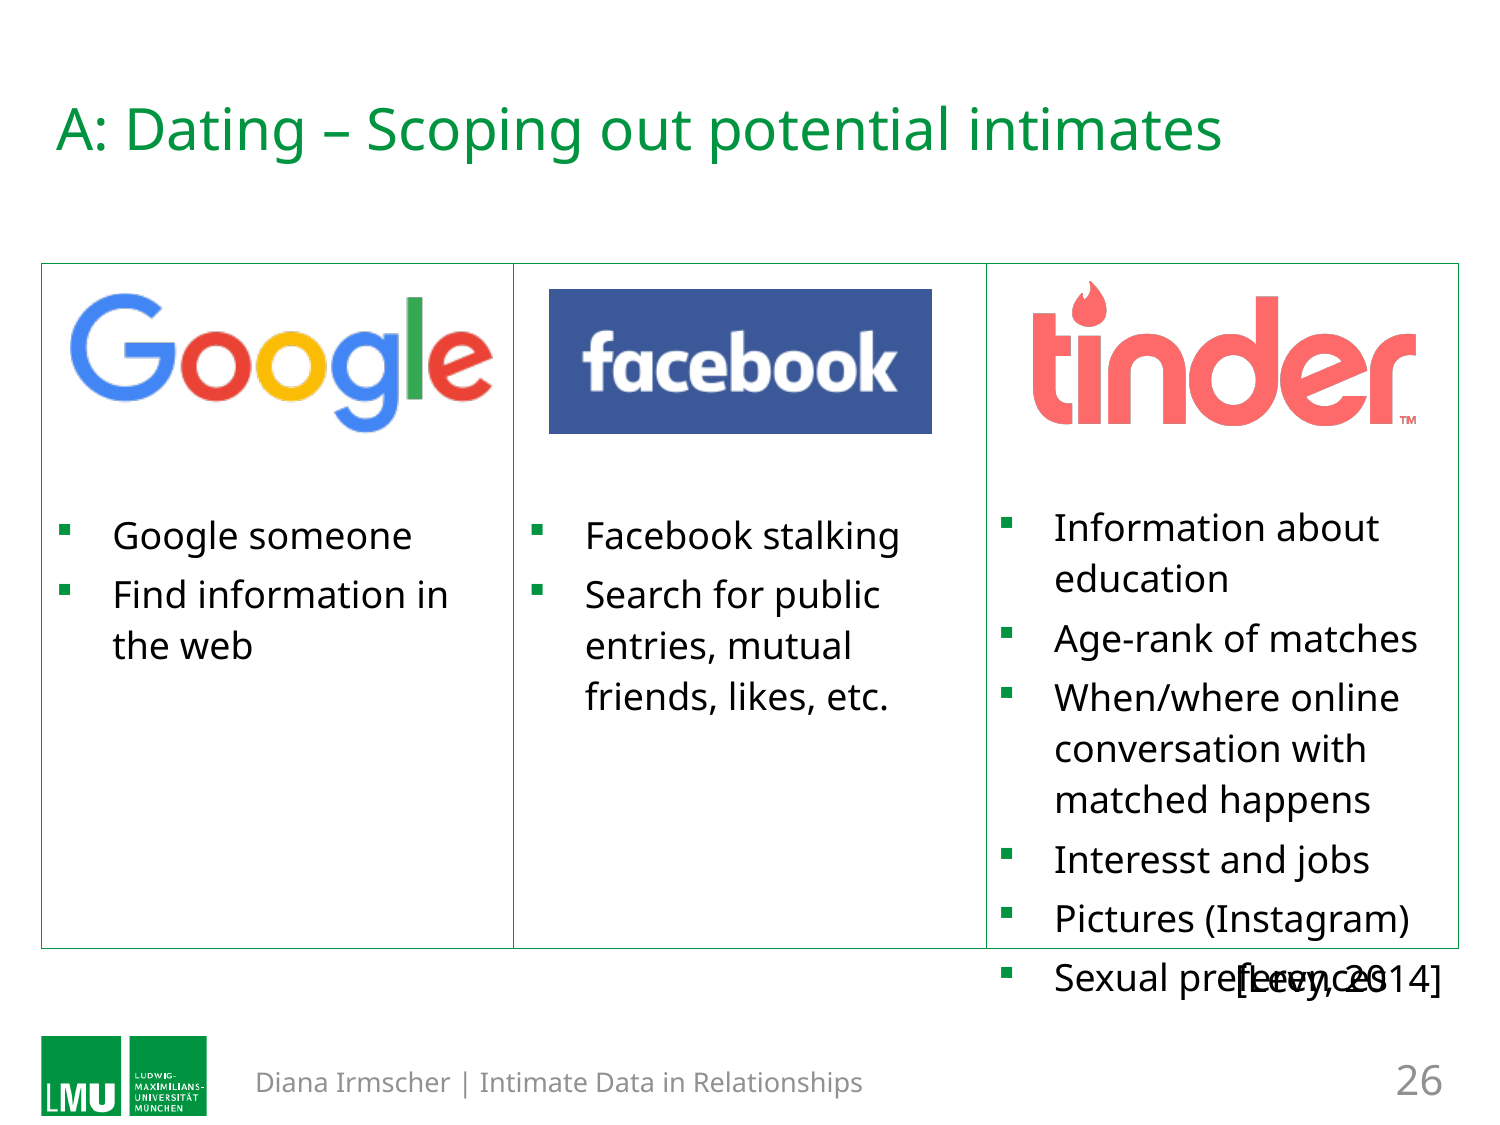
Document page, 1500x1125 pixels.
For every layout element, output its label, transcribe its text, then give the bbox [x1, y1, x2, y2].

text_box Facebook stalking Search for public entries, mutual friends, likes, etc. [513, 501, 987, 934]
list [41, 263, 1459, 949]
text_box Information about education Age-rank of matches When/where online conversation with matched happens Interesst and jobs Pictures (Instagram) Sexual preferences [997, 501, 1471, 936]
title A: Dating – Scoping out potential intimates [41, 37, 1459, 217]
text_box Google someone Find information in the web [41, 501, 513, 934]
footer Diana Irmscher | Intimate Data in Relationships [240, 1046, 963, 1117]
list [Levy, 2014] [41, 947, 1458, 1007]
slide_number <number> [1014, 1046, 1459, 1117]
